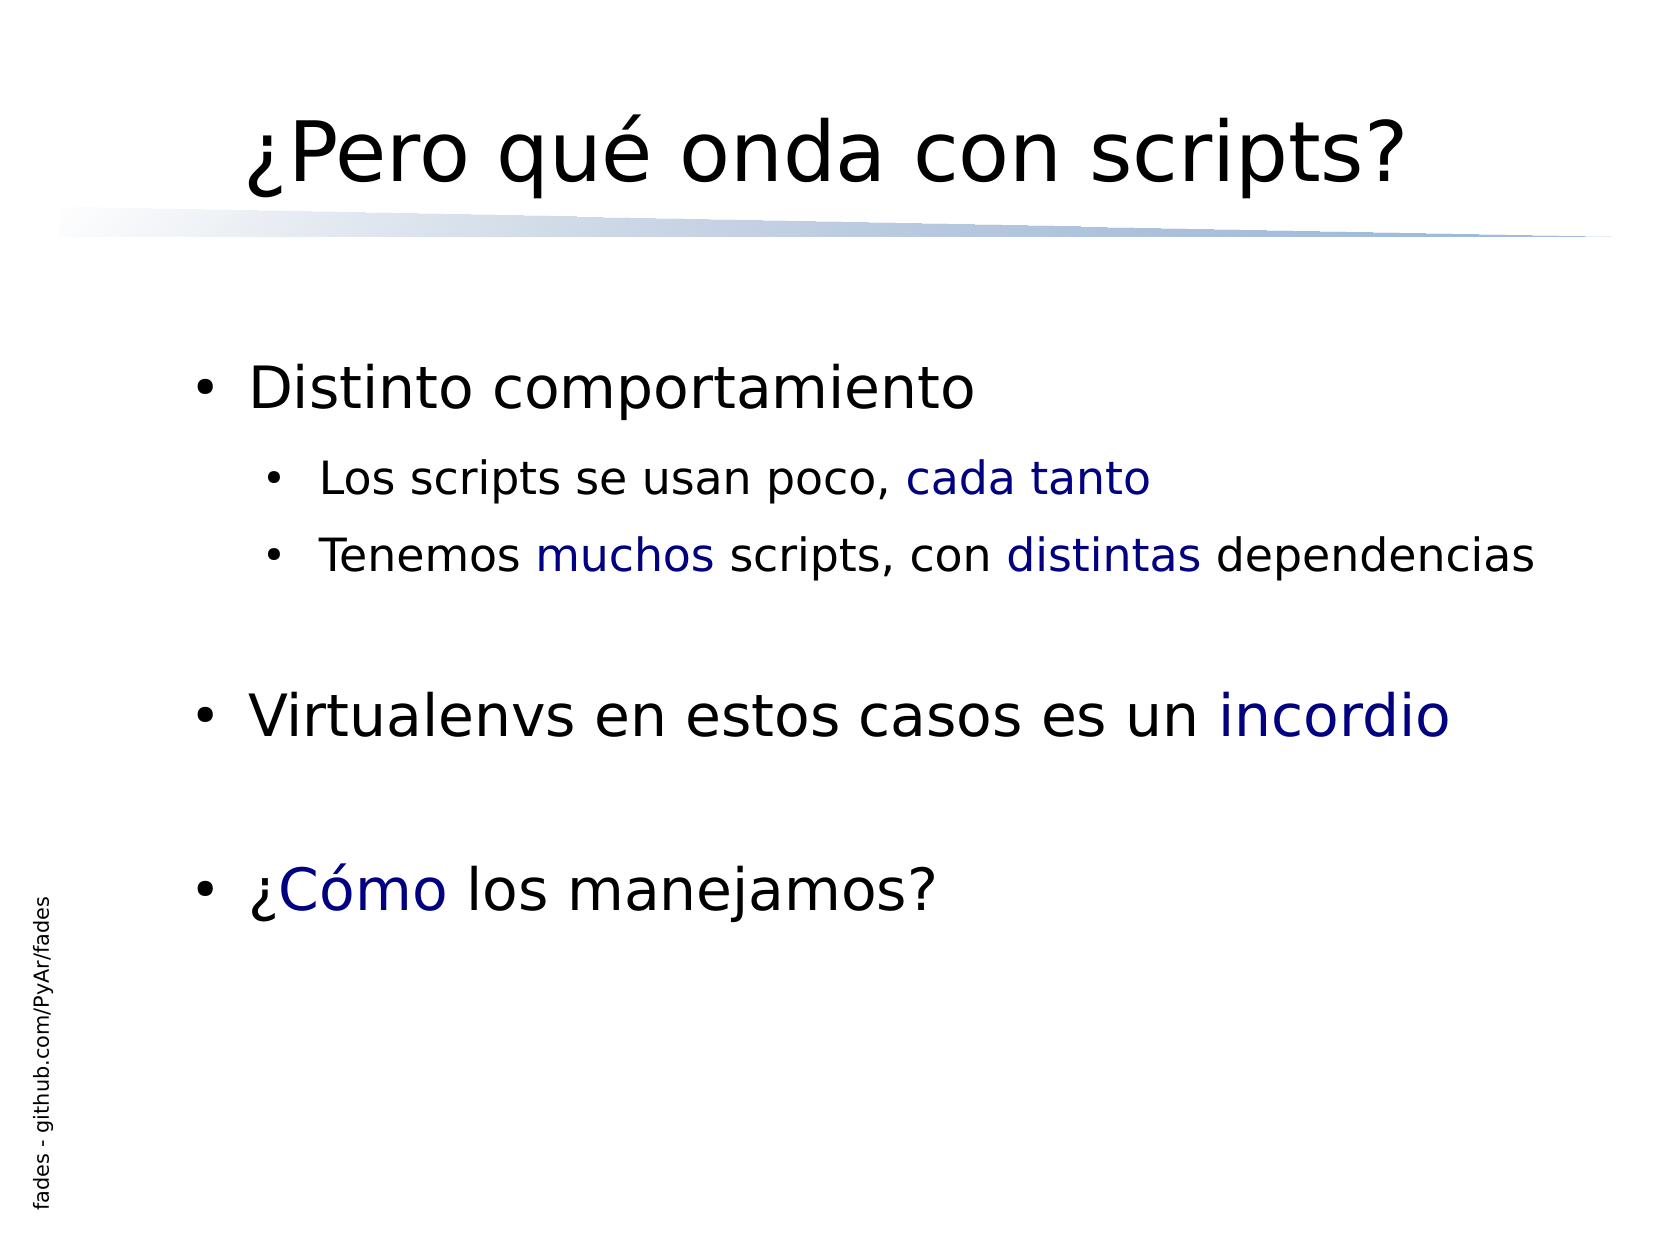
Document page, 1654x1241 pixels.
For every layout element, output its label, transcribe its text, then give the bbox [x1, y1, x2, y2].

title ¿Pero qué onda con scripts? [82, 49, 1571, 257]
list Distinto comportamiento Los scripts se usan poco, cada tanto Tenemos muchos scripts, con distintas dependencias Virtualenvs en estos casos es un incordio ¿Cómo los manejamos? [177, 354, 1571, 1109]
